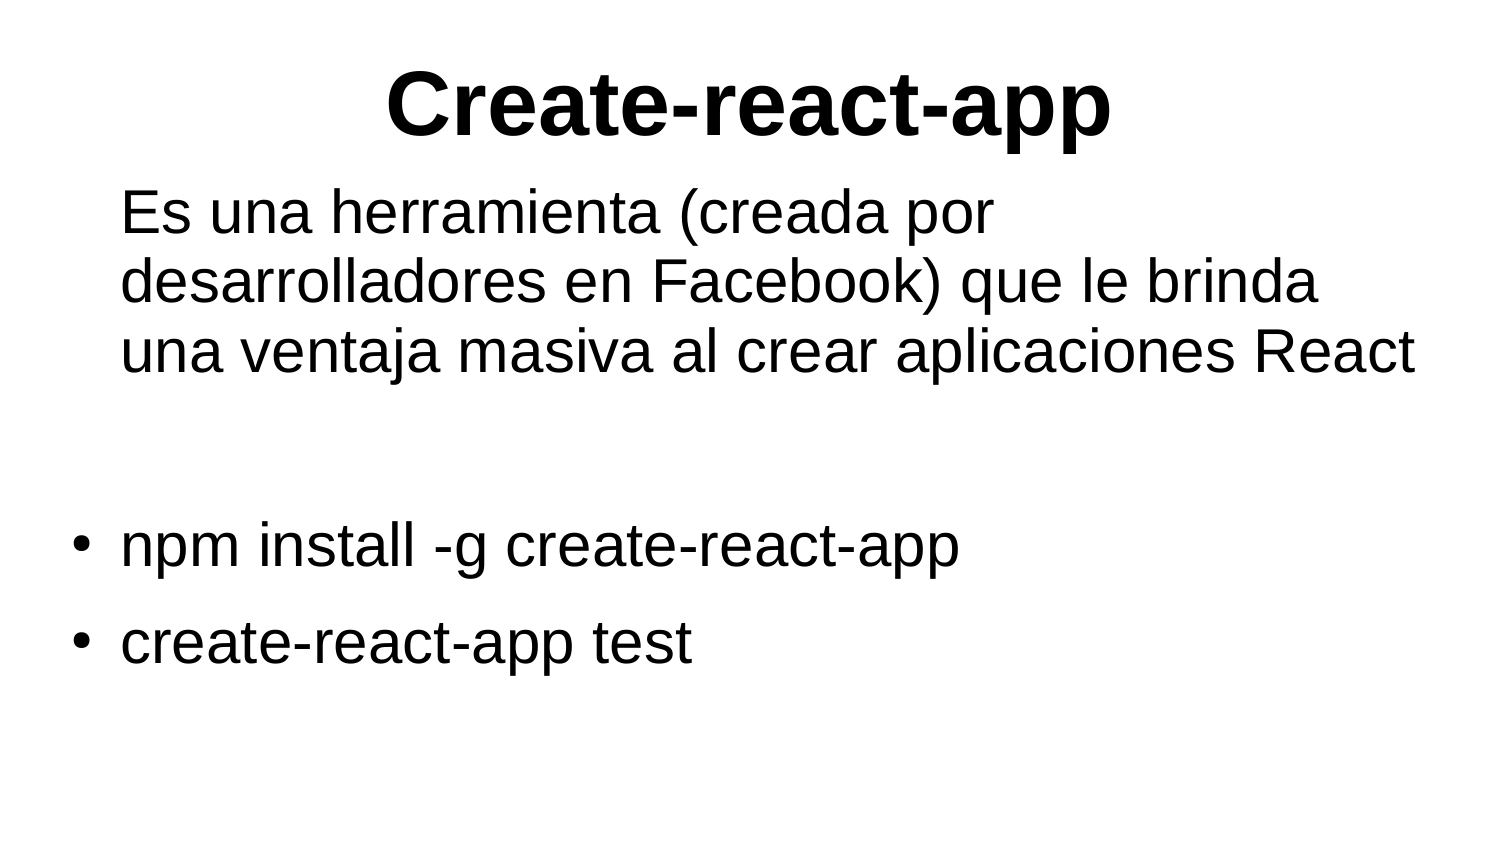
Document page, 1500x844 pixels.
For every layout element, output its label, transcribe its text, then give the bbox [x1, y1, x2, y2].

list Es una herramienta (creada por desarrolladores en Facebook) que le brinda una ventaja masiva al crear aplicaciones React npm install -g create-react-app create-react-app test [54, 176, 1425, 687]
title Create-react-app [75, 33, 1425, 175]
